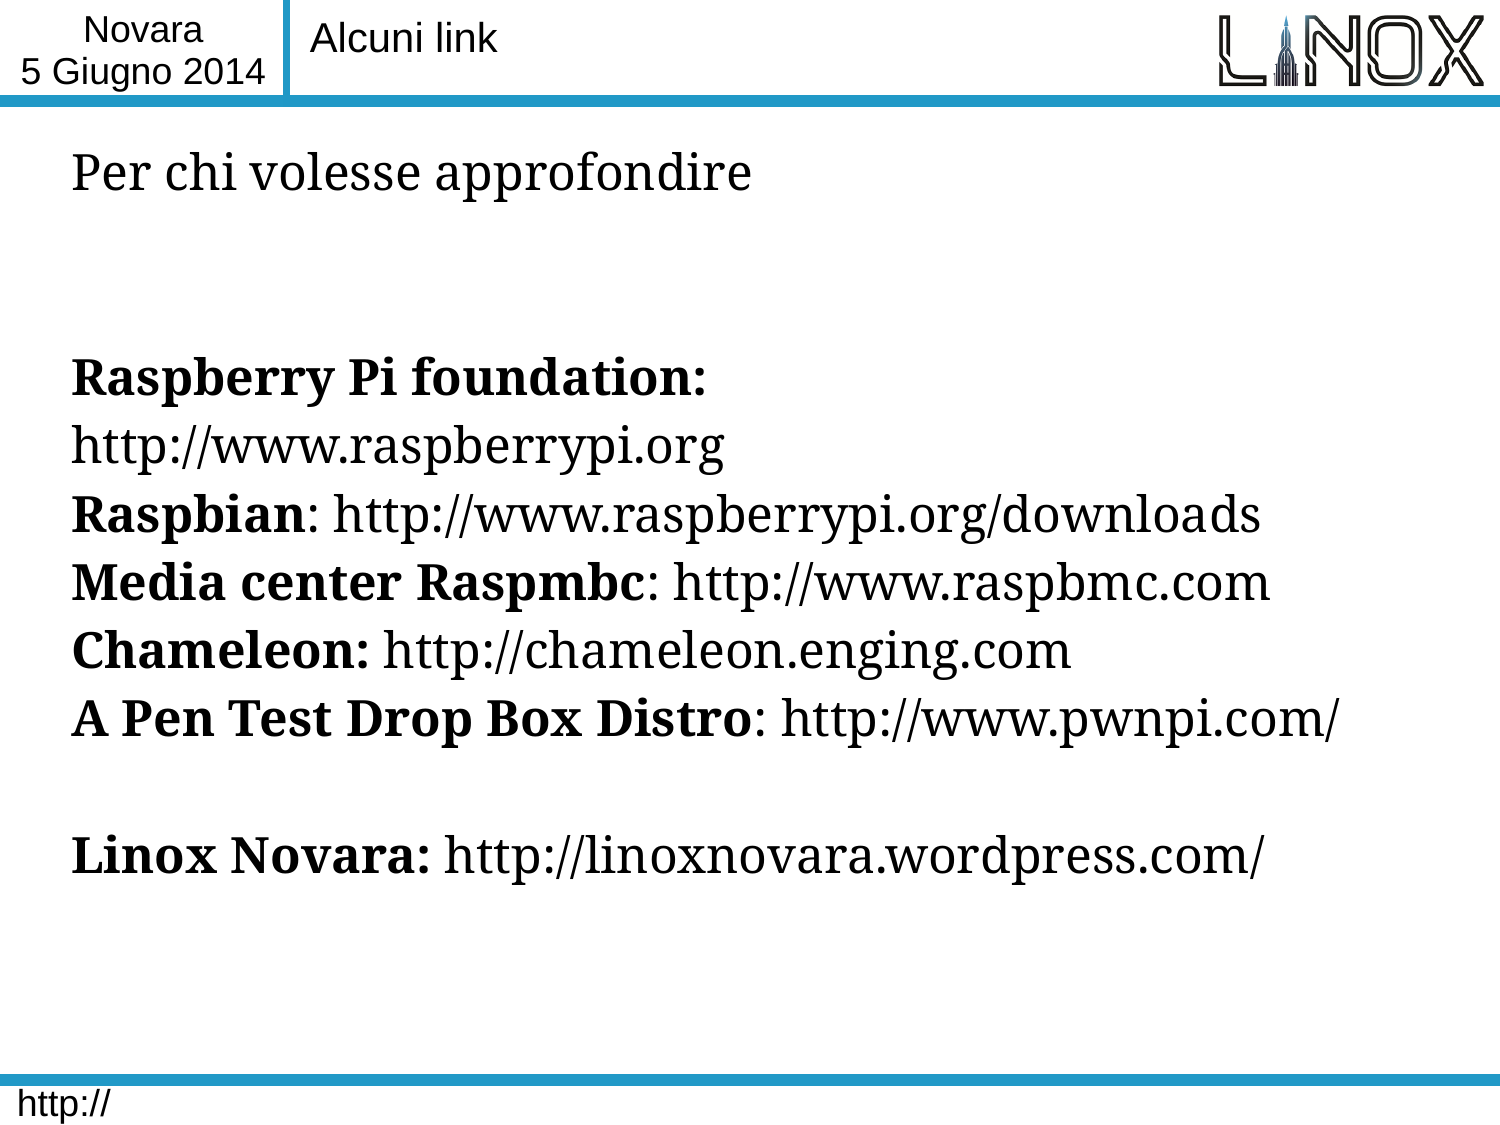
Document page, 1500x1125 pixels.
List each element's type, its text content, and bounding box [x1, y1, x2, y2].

text_box Per chi volesse approfondire Raspberry Pi foundation: http://www.raspberrypi.org Raspbian: http://www.raspberrypi.org/downloads Media center Raspmbc: http://www.raspbmc.com Chameleon: http://chameleon.enging.com A Pen Test Drop Box Distro: http://www.pwnpi.com/ Linox Novara: http://linoxnovara.wordpress.com/ [56, 129, 1382, 1016]
list Alcuni link [295, 7, 1321, 83]
picture [0, 1074, 1500, 1086]
picture [0, 0, 1500, 107]
